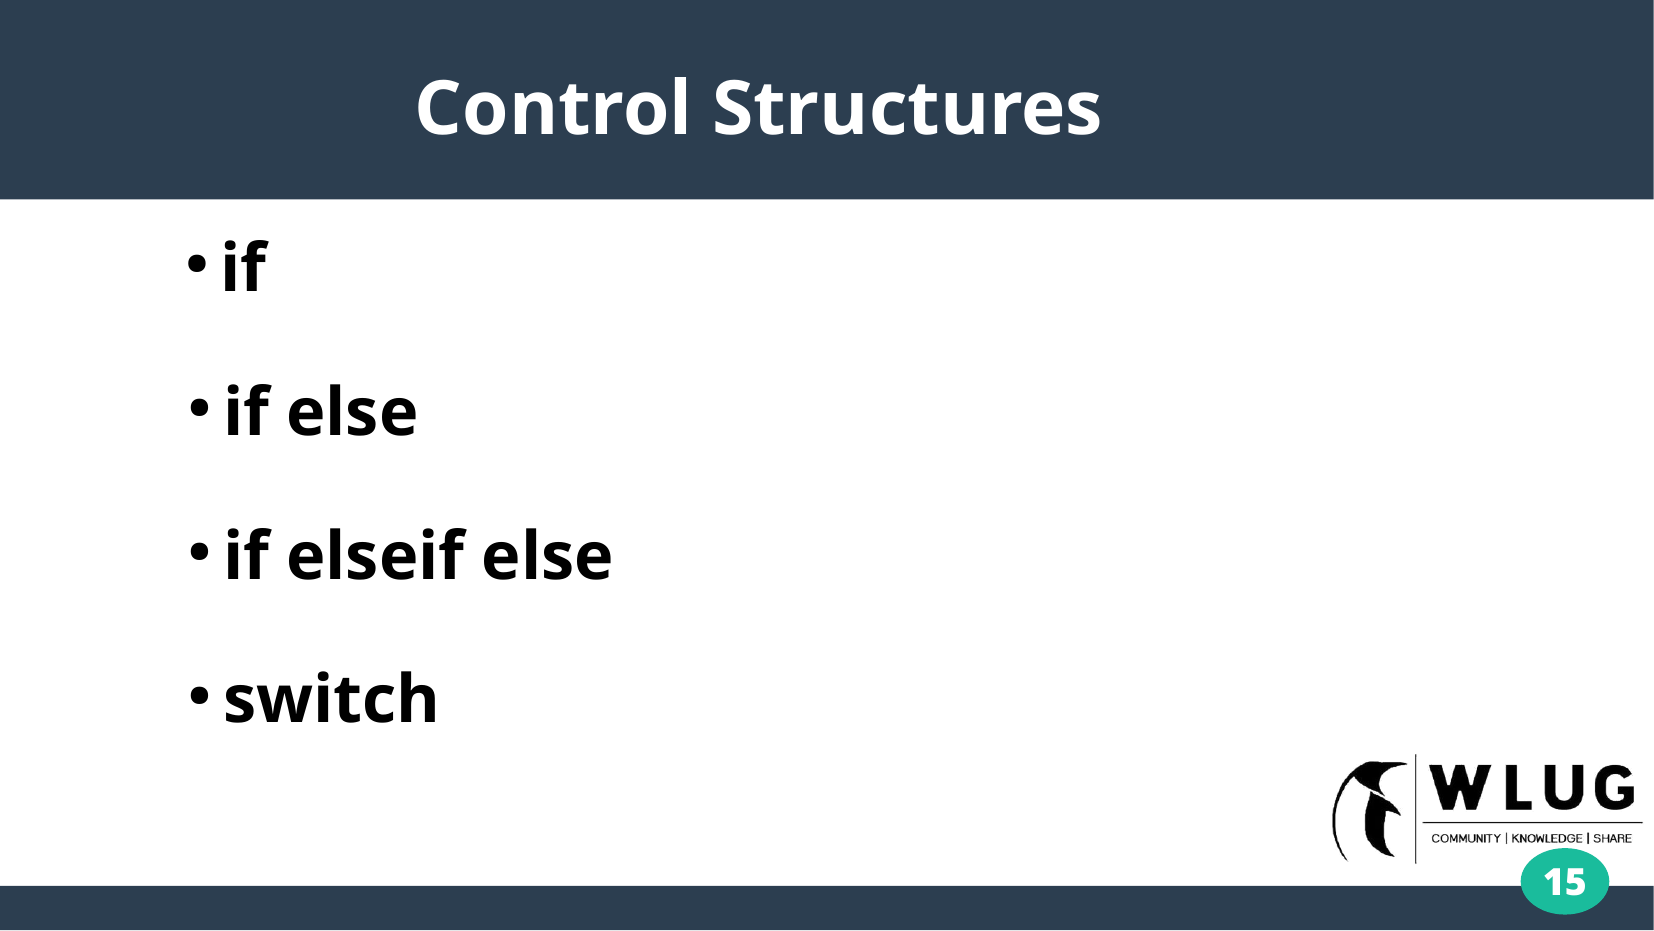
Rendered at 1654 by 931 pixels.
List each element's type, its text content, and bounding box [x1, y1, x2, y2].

picture [1311, 746, 1654, 869]
text_box if if else if elseif else switch [64, 212, 1583, 754]
text_box Control Structures [400, 47, 1241, 173]
